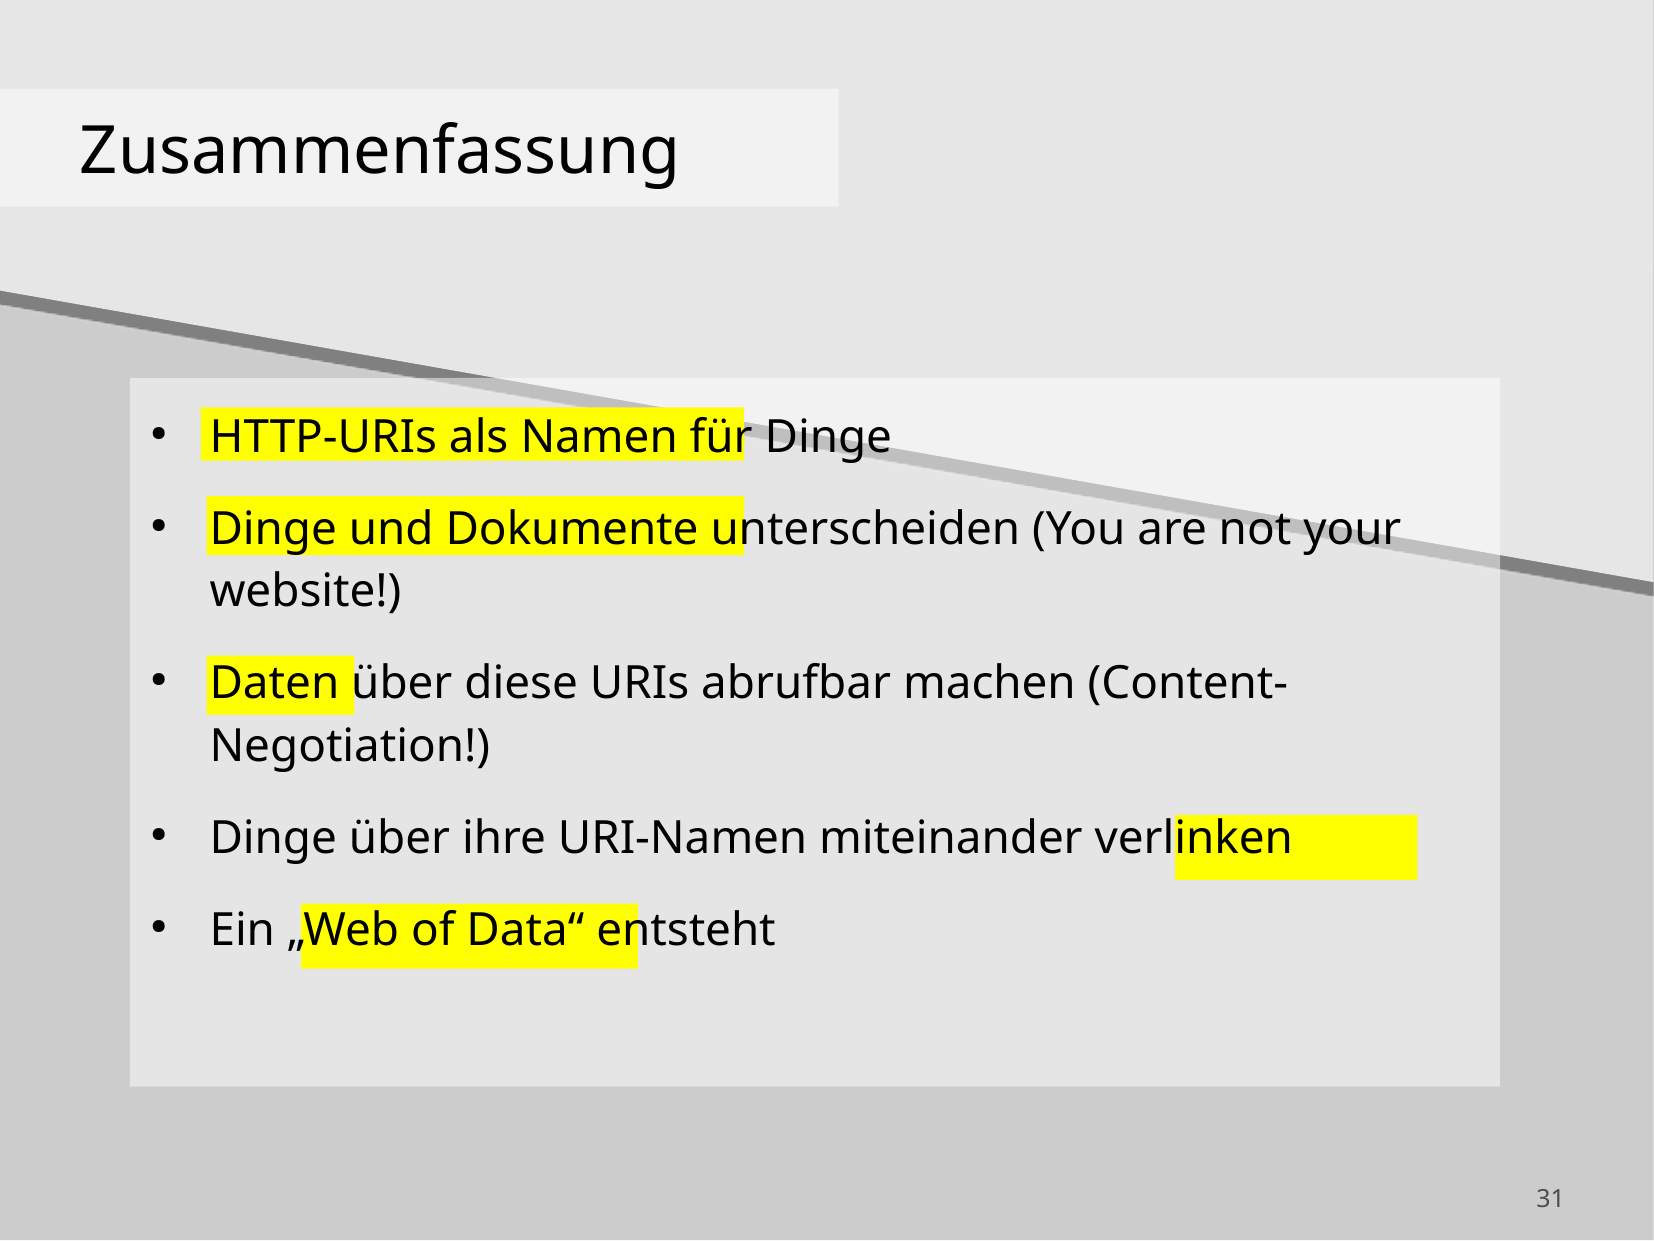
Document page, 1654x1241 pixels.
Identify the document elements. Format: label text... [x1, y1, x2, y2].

text_box Zusammenfassung [64, 94, 827, 296]
text_box HTTP-URIs als Namen für Dinge Dinge und Dokumente unterscheiden (You are not your website!) Daten über diese URIs abrufbar machen (Content-Negotiation!) Dinge über ihre URI-Namen miteinander verlinken Ein „Web of Data“ entsteht [135, 395, 1524, 976]
text_box [129, 377, 1501, 1087]
text_box [0, 88, 839, 207]
